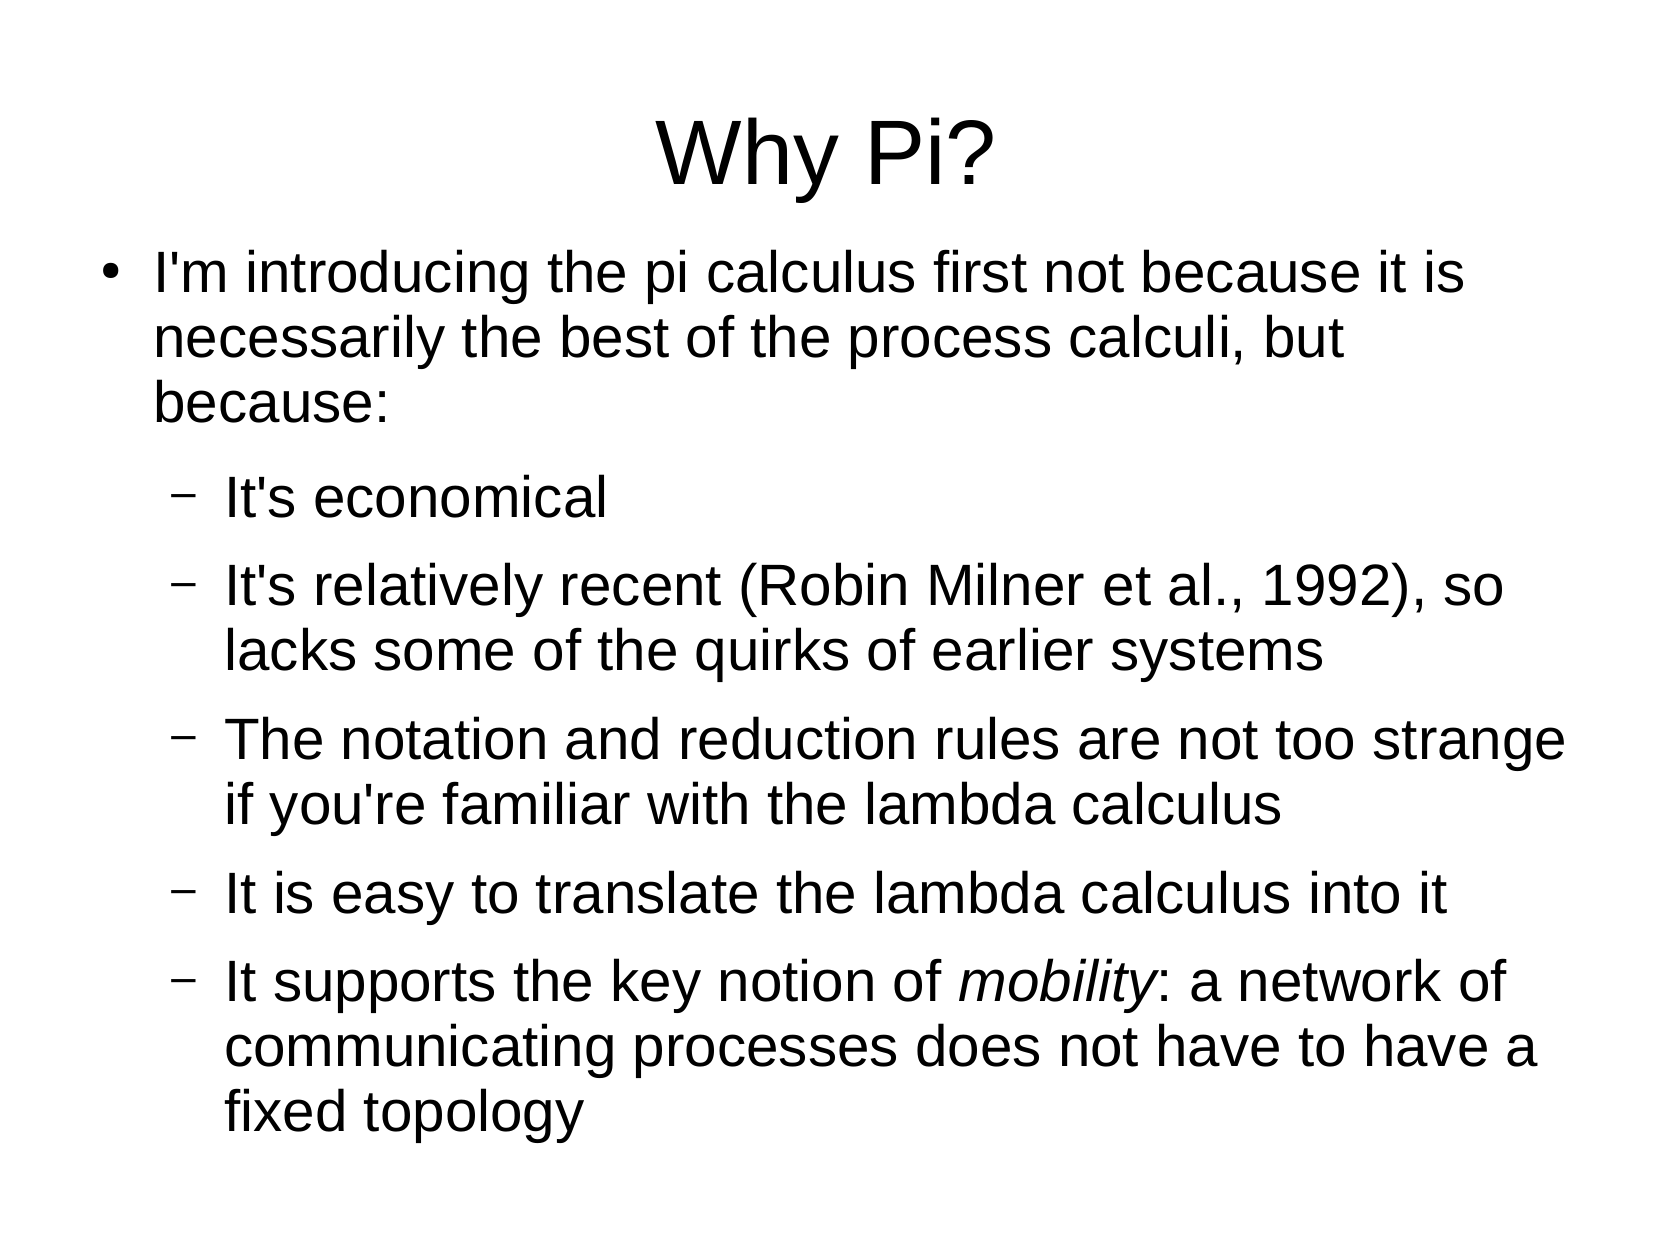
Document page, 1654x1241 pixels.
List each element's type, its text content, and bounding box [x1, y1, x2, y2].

title Why Pi? [82, 49, 1571, 240]
list I'm introducing the pi calculus first not because it is necessarily the best of the process calculi, but because: It's economical It's relatively recent (Robin Milner et al., 1992), so lacks some of the quirks of earlier systems The notation and reduction rules are not too strange if you're familiar with the lambda calculus It is easy to translate the lambda calculus into it It supports the key notion of mobility: a network of communicating processes does not have to have a fixed topology [82, 240, 1571, 1192]
